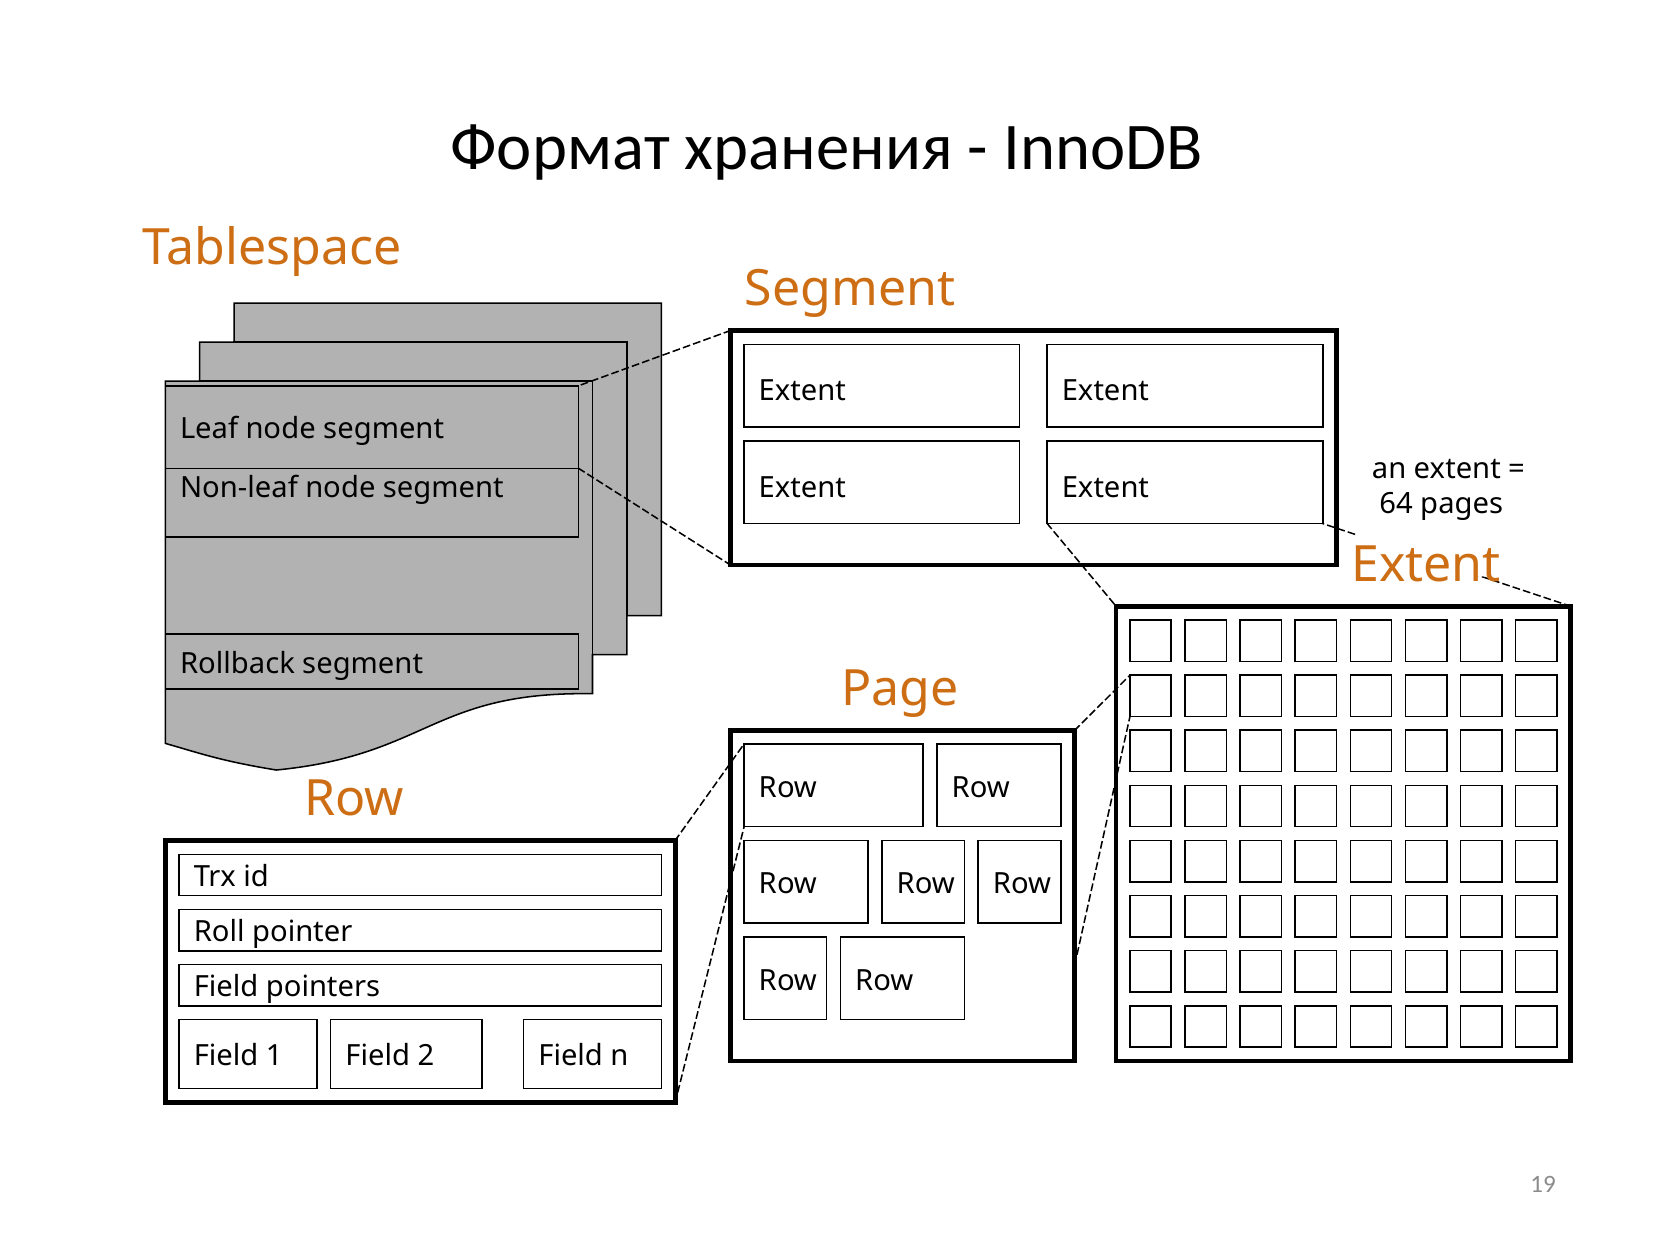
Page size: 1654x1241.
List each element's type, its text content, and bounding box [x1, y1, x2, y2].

text_box Row [744, 936, 827, 1020]
text_box Row [289, 757, 579, 834]
text_box Roll pointer [179, 909, 662, 951]
text_box Segment [730, 257, 1337, 324]
text_box Field 2 [330, 1019, 483, 1089]
text_box Field 1 [179, 1019, 317, 1089]
text_box Row [936, 744, 1061, 827]
text_box Leaf node segment [165, 385, 579, 468]
text_box Row [840, 936, 965, 1020]
text_box Extent [1336, 523, 1627, 599]
text_box Field pointers [179, 964, 662, 1006]
title Формат хранения - InnoDB [82, 49, 1571, 257]
text_box Page [826, 647, 1117, 723]
text_box Extent [1047, 344, 1323, 428]
text_box Row [744, 840, 869, 924]
text_box Row [978, 840, 1061, 924]
text_box an extent = 64 pages [1357, 392, 1615, 523]
text_box Rollback segment [165, 633, 579, 689]
text_box Extent [743, 440, 1020, 524]
text_box [165, 303, 662, 771]
text_box Extent [743, 344, 1020, 428]
text_box Field n [523, 1019, 662, 1089]
text_box Tablespace [128, 257, 611, 283]
text_box Extent [1047, 440, 1323, 524]
text_box Non-leaf node segment [165, 468, 579, 538]
text_box Row [744, 744, 924, 827]
text_box Row [881, 840, 965, 924]
text_box Trx id [179, 854, 662, 896]
